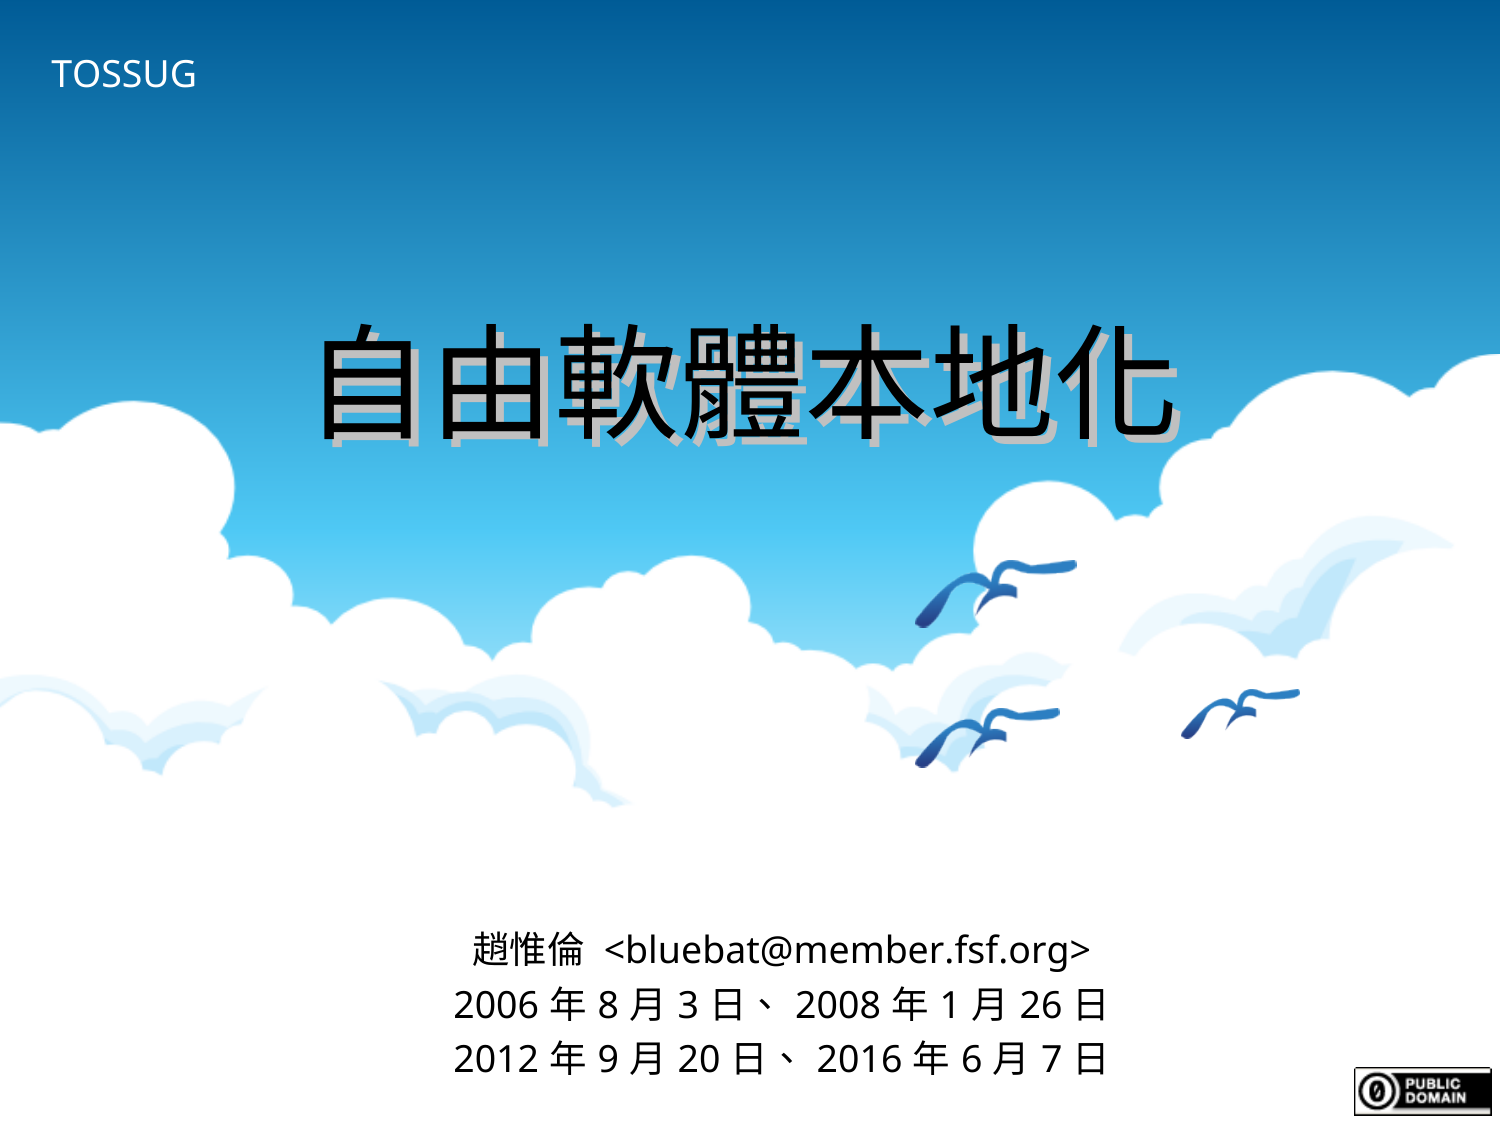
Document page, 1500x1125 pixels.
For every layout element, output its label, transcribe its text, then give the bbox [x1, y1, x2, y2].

text_box 趙惟倫 <bluebat@member.fsf.org> 2006年8月3日、2008年1月26日 2012年9月20日、2016年6月7日 [361, 912, 1433, 1100]
text_box TOSSUG [36, 39, 1200, 107]
picture [0, 354, 1500, 1125]
title 自由軟體本地化 [290, 293, 1361, 445]
